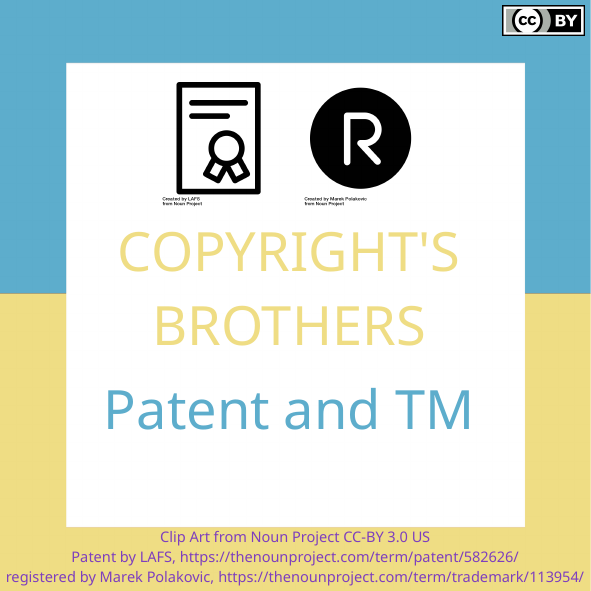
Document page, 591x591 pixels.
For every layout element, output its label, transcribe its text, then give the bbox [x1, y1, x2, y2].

picture [0, 0, 591, 516]
subtitle Patent and TM [82, 333, 497, 485]
text_box Clip Art from Noun Project CC-BY 3.0 US Patent by LAFS, https://thenounproject.com/term/patent/582626/ registered by Marek Polakovic, https://thenounproject.com/term/trademark/113954/ [0, 516, 591, 591]
title COPYRIGHT'S BROTHERS [82, 219, 497, 333]
